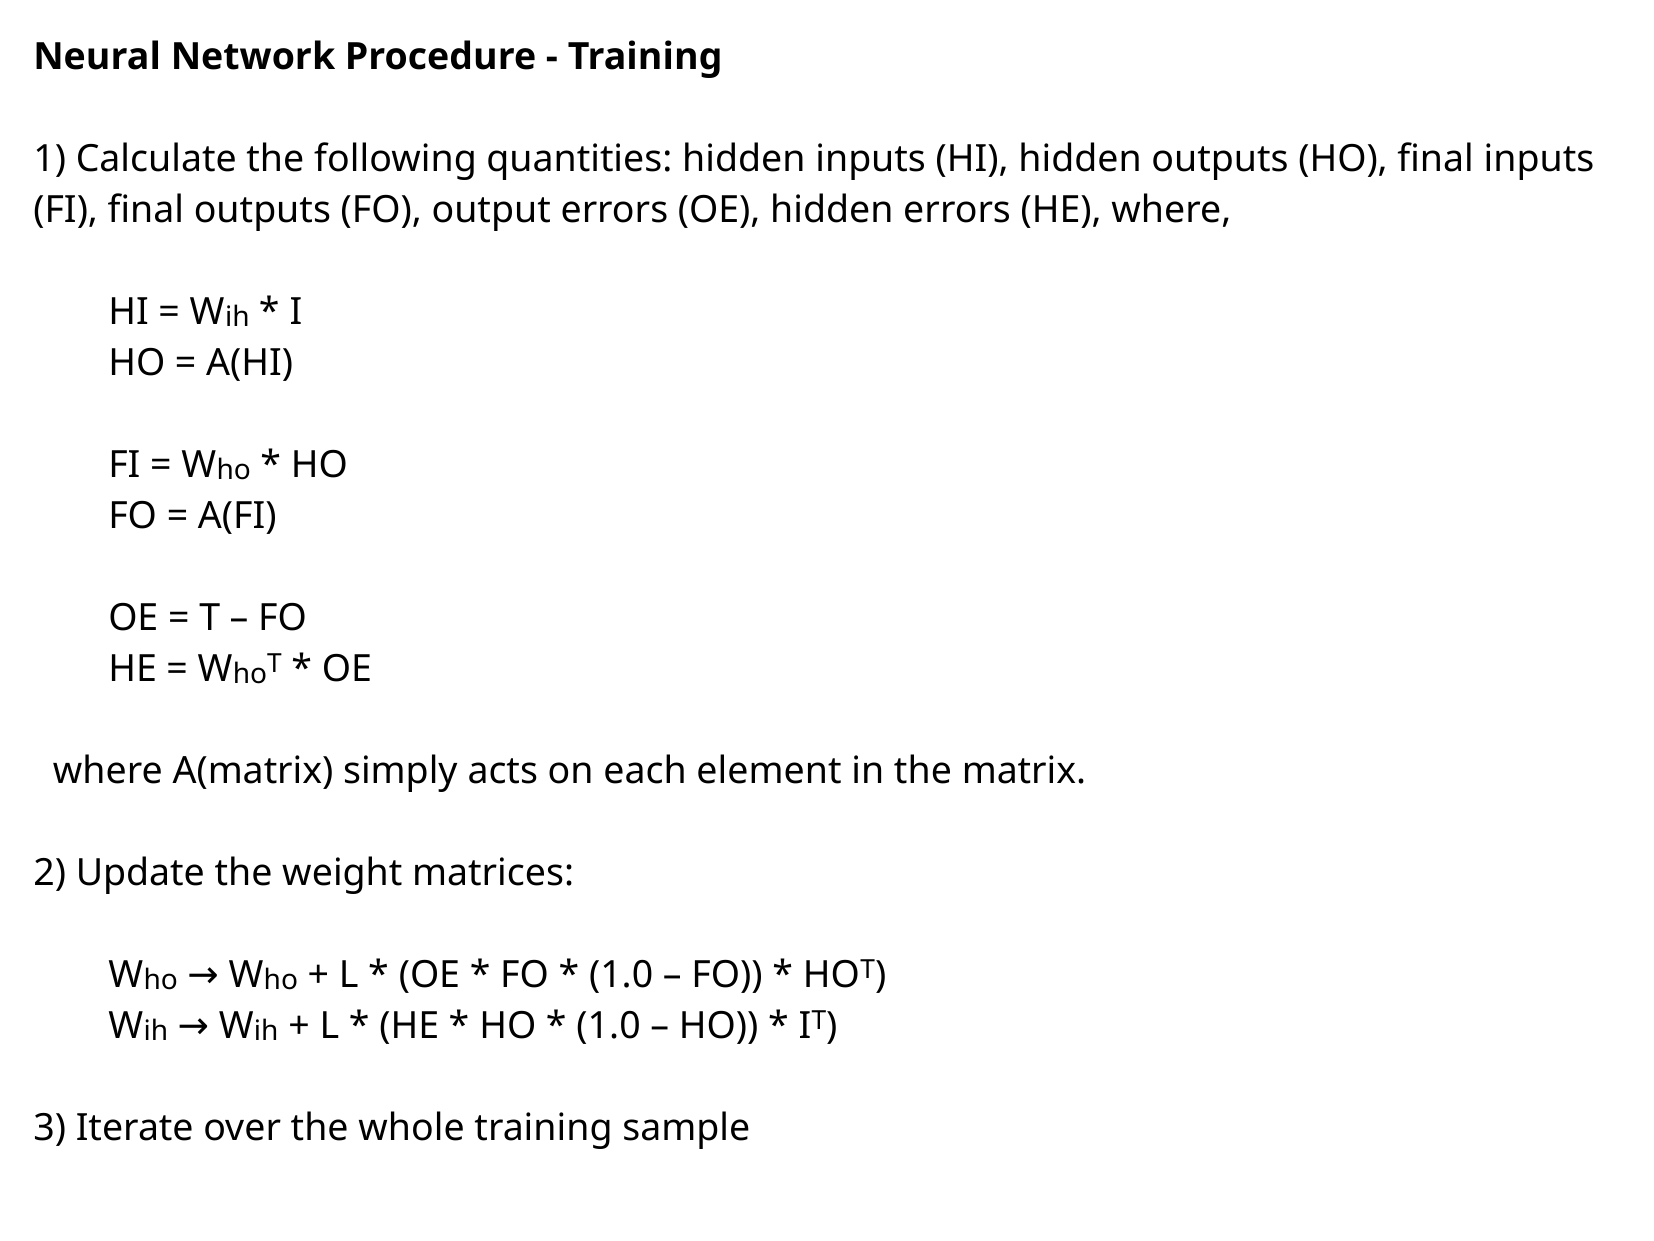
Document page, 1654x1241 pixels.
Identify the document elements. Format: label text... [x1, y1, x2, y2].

text_box Neural Network Procedure - Training 1) Calculate the following quantities: hidden inputs (HI), hidden outputs (HO), final inputs (FI), final outputs (FO), output errors (OE), hidden errors (HE), where, HI = Wih * I HO = A(HI) FI = Who * HO FO = A(FI) OE = T – FO HE = WhoT * OE where A(matrix) simply acts on each element in the matrix. 2) Update the weight matrices: Who → Who + L * (OE * FO * (1.0 – FO)) * HOT) Wih → Wih + L * (HE * HO * (1.0 – HO)) * IT) 3) Iterate over the whole training sample [18, 21, 1636, 1110]
